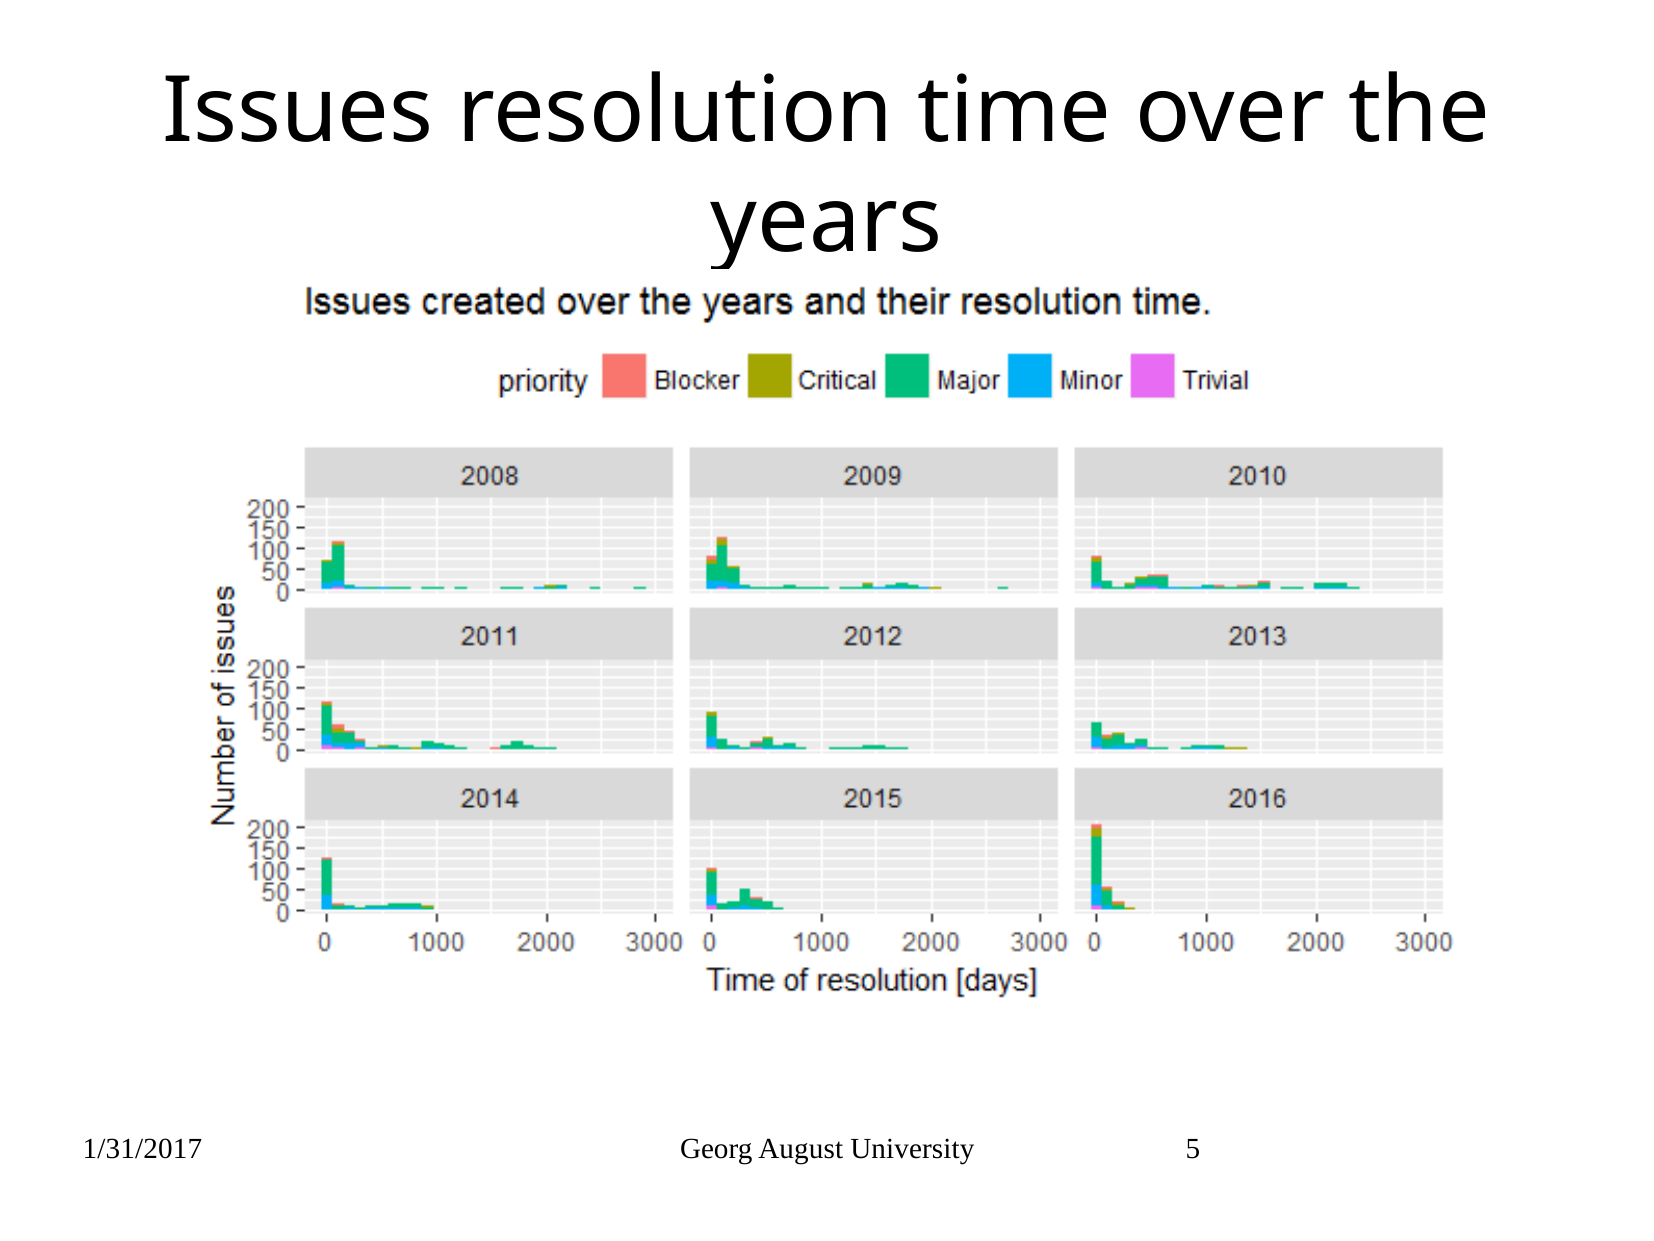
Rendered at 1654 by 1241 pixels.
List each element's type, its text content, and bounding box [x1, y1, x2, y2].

text_box 1/31/2017 [82, 1129, 468, 1216]
title Issues resolution time over the years [82, 49, 1571, 257]
text_box Georg August University [565, 1129, 1090, 1216]
picture [193, 269, 1460, 1012]
text_box [1185, 1129, 1571, 1216]
